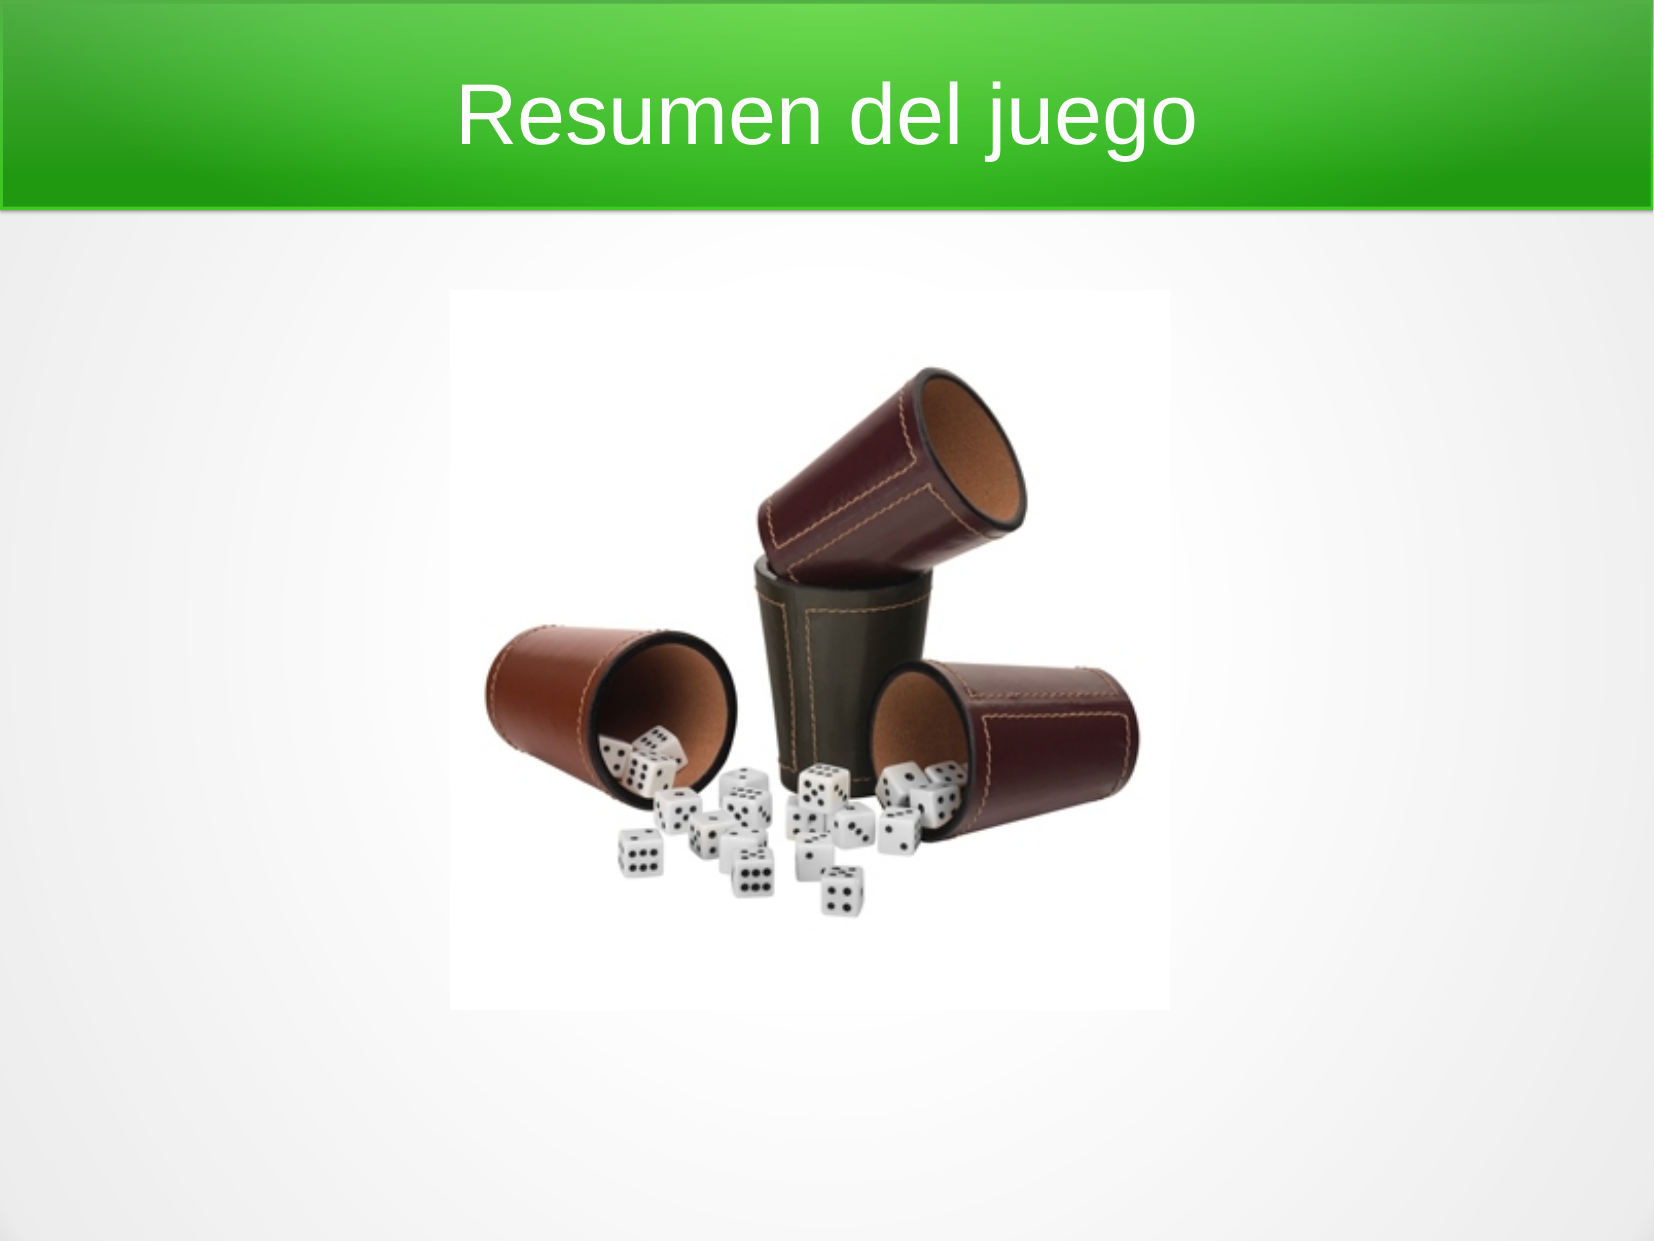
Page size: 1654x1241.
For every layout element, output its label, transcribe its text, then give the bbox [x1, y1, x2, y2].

title Resumen del juego [82, 49, 1571, 179]
picture [450, 290, 1170, 1010]
